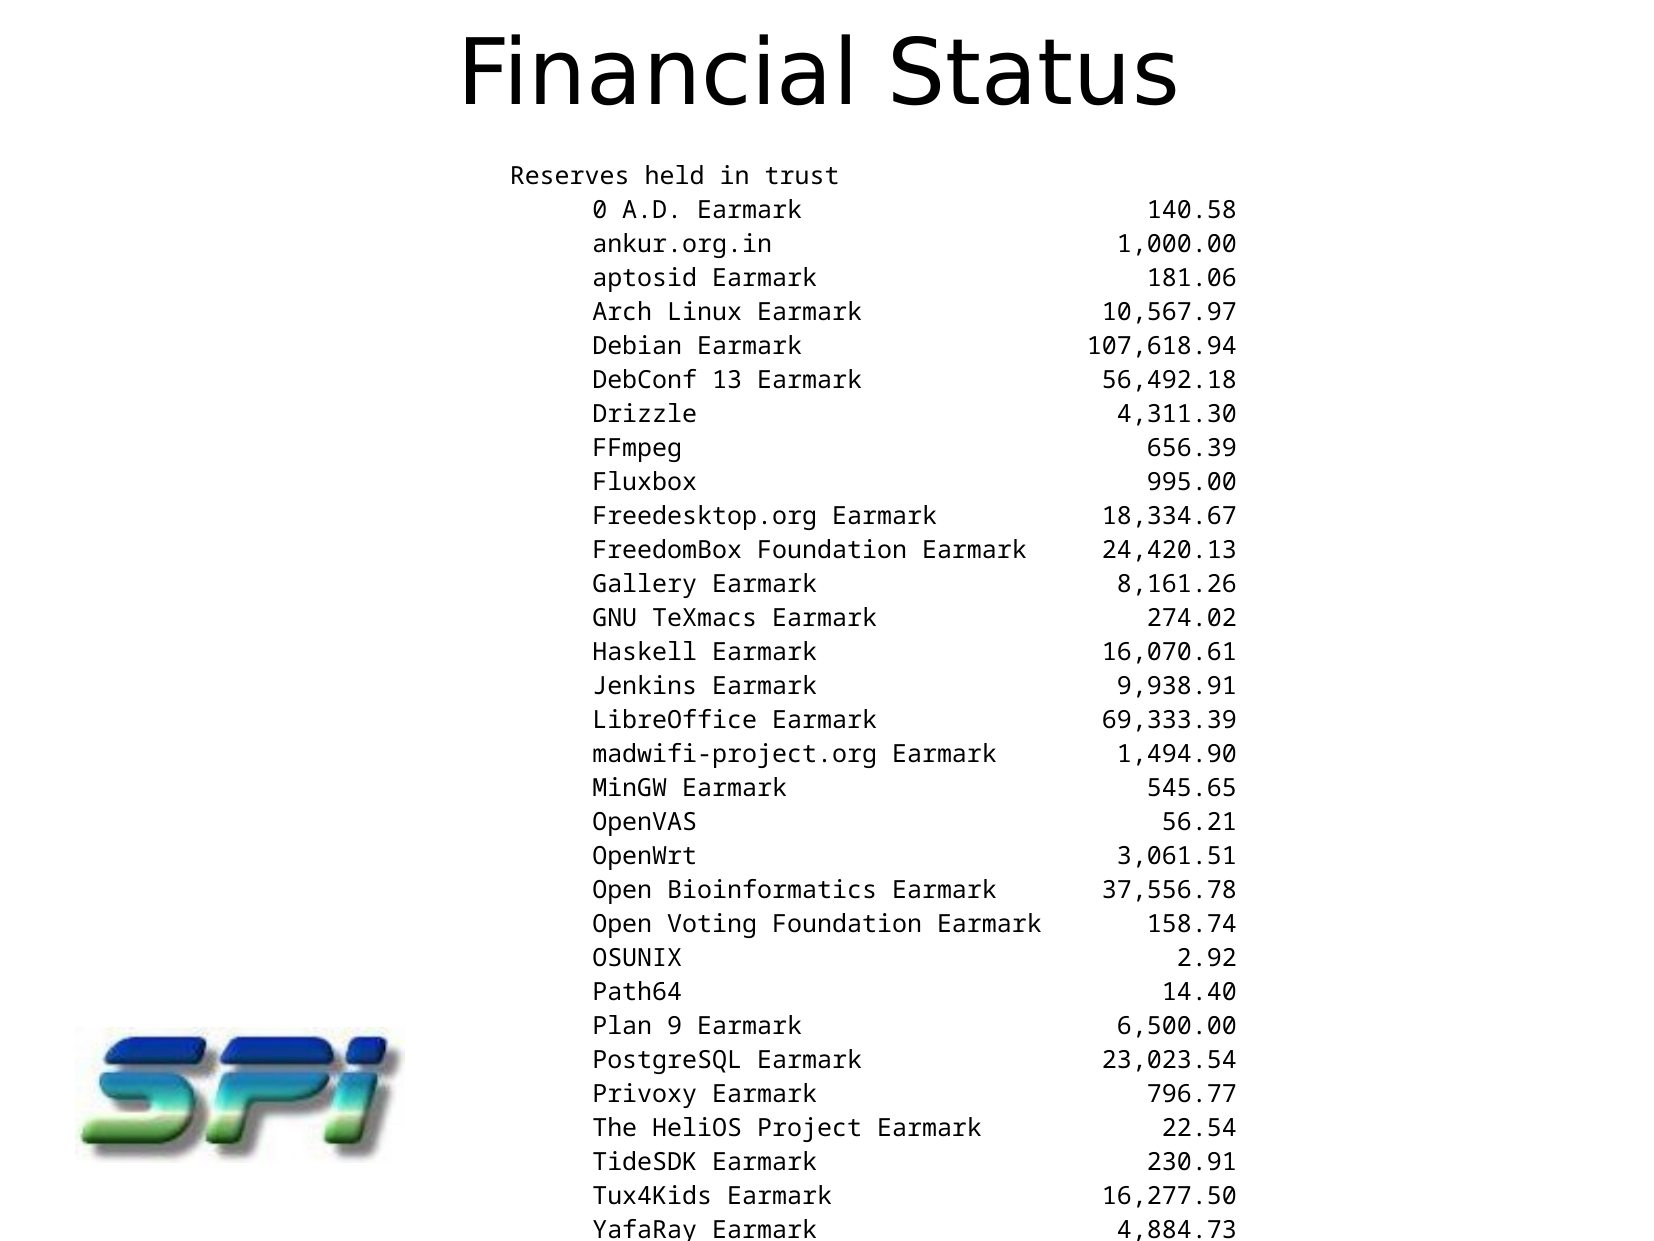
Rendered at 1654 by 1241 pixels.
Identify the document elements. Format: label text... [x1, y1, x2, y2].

picture [75, 1027, 405, 1163]
text_box Reserves held in trust 0 A.D. Earmark 140.58 ankur.org.in 1,000.00 aptosid Earmark 181.06 Arch Linux Earmark 10,567.97 Debian Earmark 107,618.94 DebConf 13 Earmark 56,492.18 Drizzle 4,311.30 FFmpeg 656.39 Fluxbox 995.00 Freedesktop.org Earmark 18,334.67 FreedomBox Foundation Earmark 24,420.13 Gallery Earmark 8,161.26 GNU TeXmacs Earmark 274.02 Haskell Earmark 16,070.61 Jenkins Earmark 9,938.91 LibreOffice Earmark 69,333.39 madwifi-project.org Earmark 1,494.90 MinGW Earmark 545.65 OpenVAS 56.21 OpenWrt 3,061.51 Open Bioinformatics Earmark 37,556.78 Open Voting Foundation Earmark 158.74 OSUNIX 2.92 Path64 14.40 Plan 9 Earmark 6,500.00 PostgreSQL Earmark 23,023.54 Privoxy Earmark 796.77 The HeliOS Project Earmark 22.54 TideSDK Earmark 230.91 Tux4Kids Earmark 16,277.50 YafaRay Earmark 4,884.73 Total held in trust 423,123.51 General reserves 56,565.51 Total Equity 479,689.02 [412, 150, 1613, 1241]
title Financial Status [75, 19, 1564, 127]
